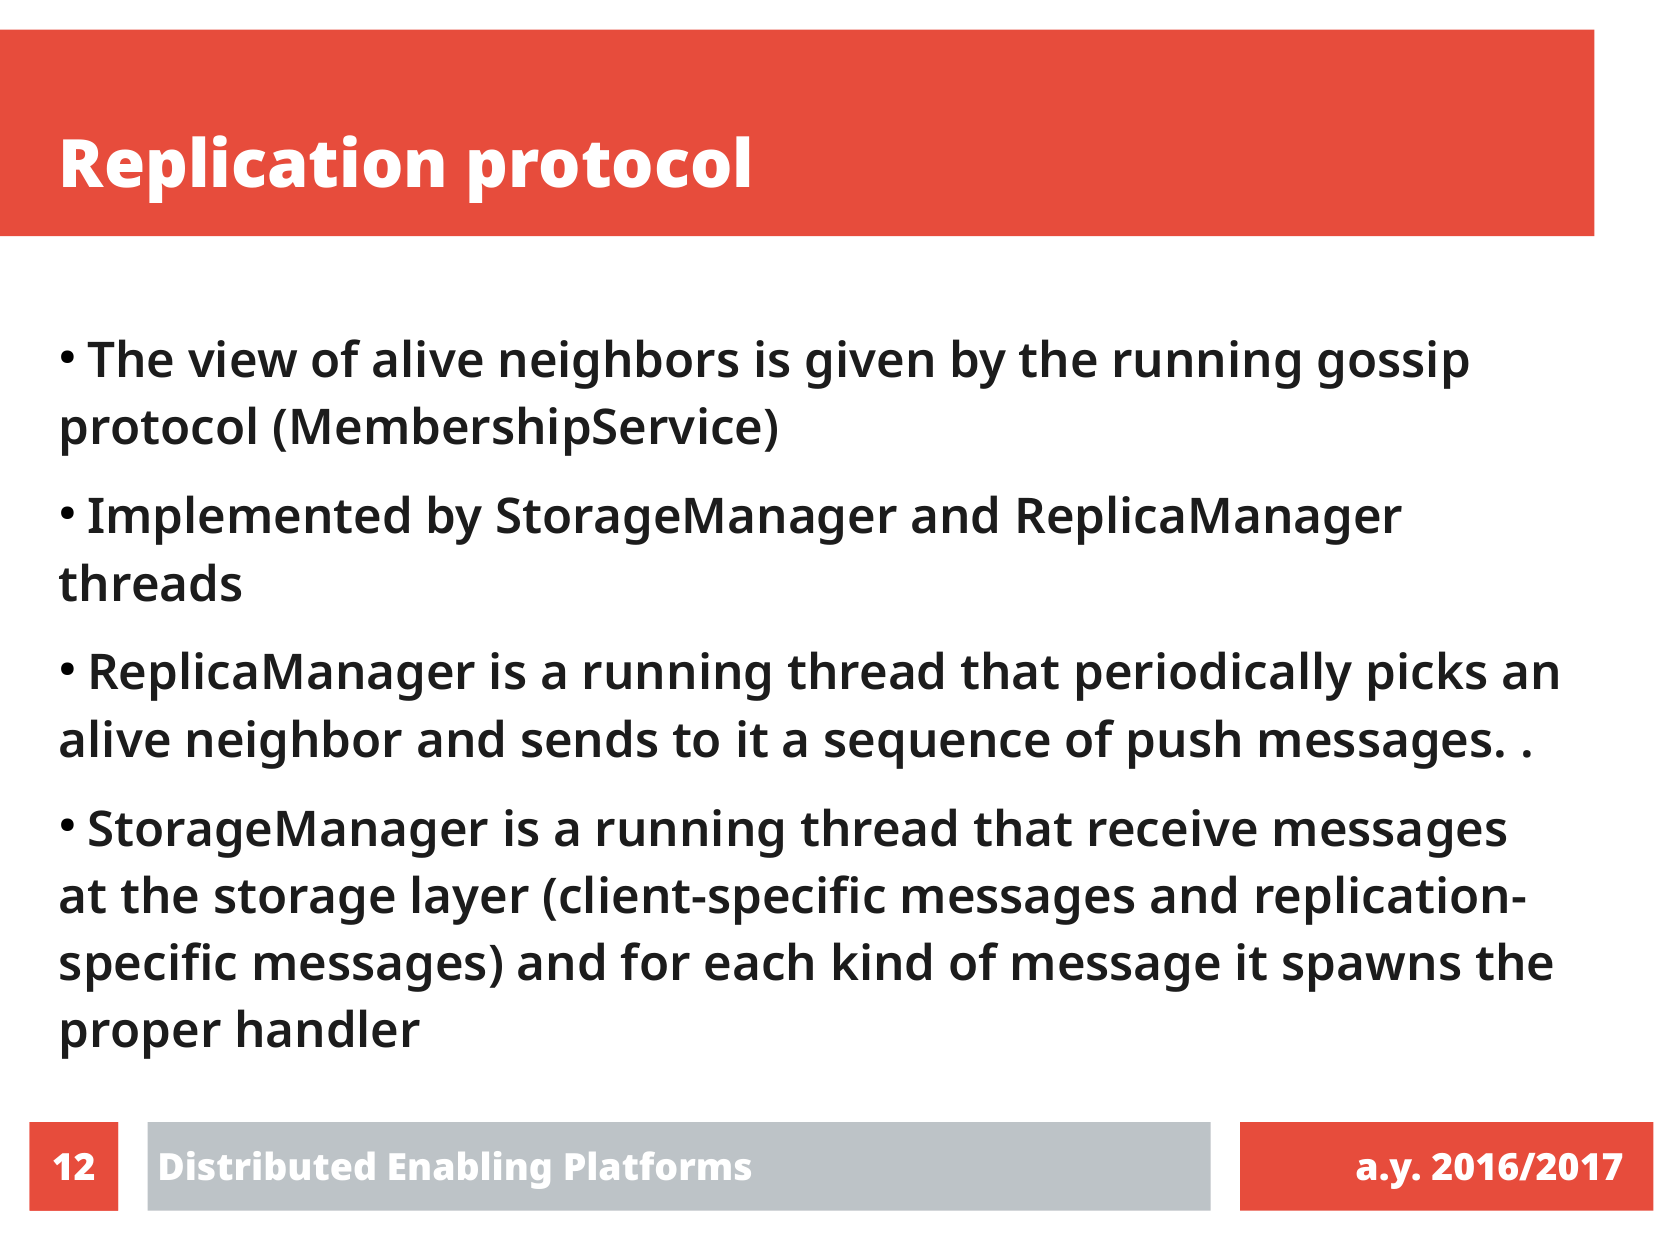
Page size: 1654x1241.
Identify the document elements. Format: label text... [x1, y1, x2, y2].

list The view of alive neighbors is given by the running gossip protocol (MembershipService) Implemented by StorageManager and ReplicaManager threads ReplicaManager is a running thread that periodically picks an alive neighbor and sends to it a sequence of push messages. . StorageManager is a running thread that receive messages at the storage layer (client-specific messages and replication-specific messages) and for each kind of message it spawns the proper handler [59, 324, 1565, 1093]
title Replication protocol [59, 59, 1595, 207]
